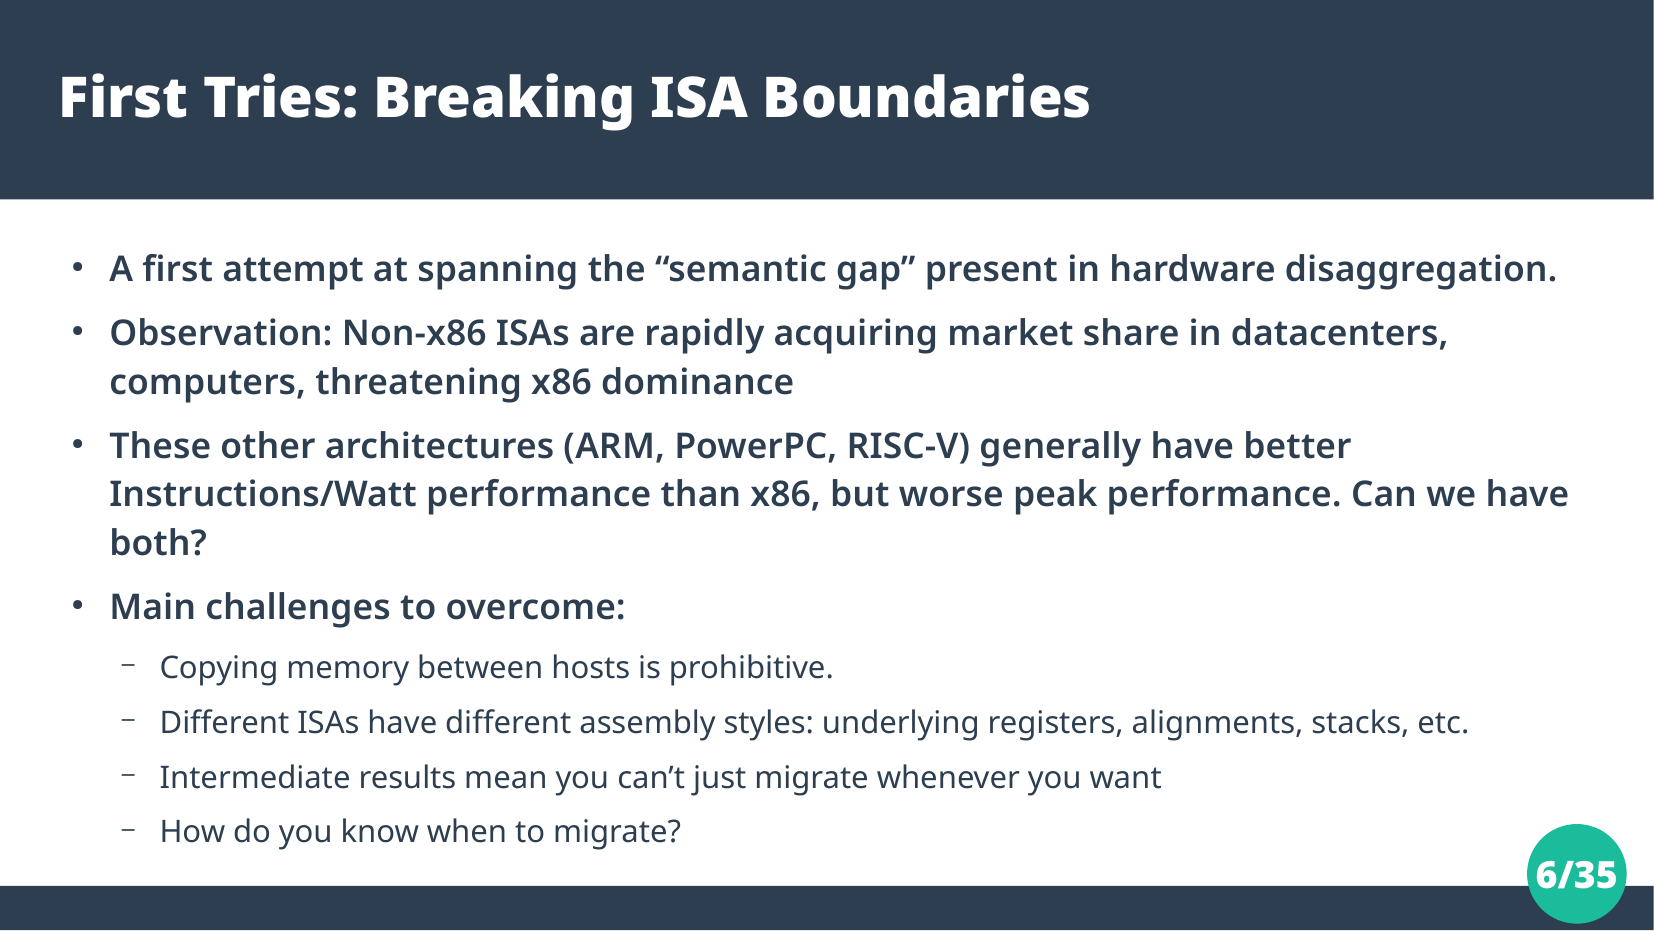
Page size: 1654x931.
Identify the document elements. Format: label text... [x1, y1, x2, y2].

list A first attempt at spanning the “semantic gap” present in hardware disaggregation. Observation: Non-x86 ISAs are rapidly acquiring market share in datacenters, computers, threatening x86 dominance These other architectures (ARM, PowerPC, RISC-V) generally have better Instructions/Watt performance than x86, but worse peak performance. Can we have both? Main challenges to overcome: Copying memory between hosts is prohibitive. Different ISAs have different assembly styles: underlying registers, alignments, stacks, etc. Intermediate results mean you can’t just migrate whenever you want How do you know when to migrate? [59, 243, 1595, 864]
title First Tries: Breaking ISA Boundaries [59, 37, 1595, 155]
